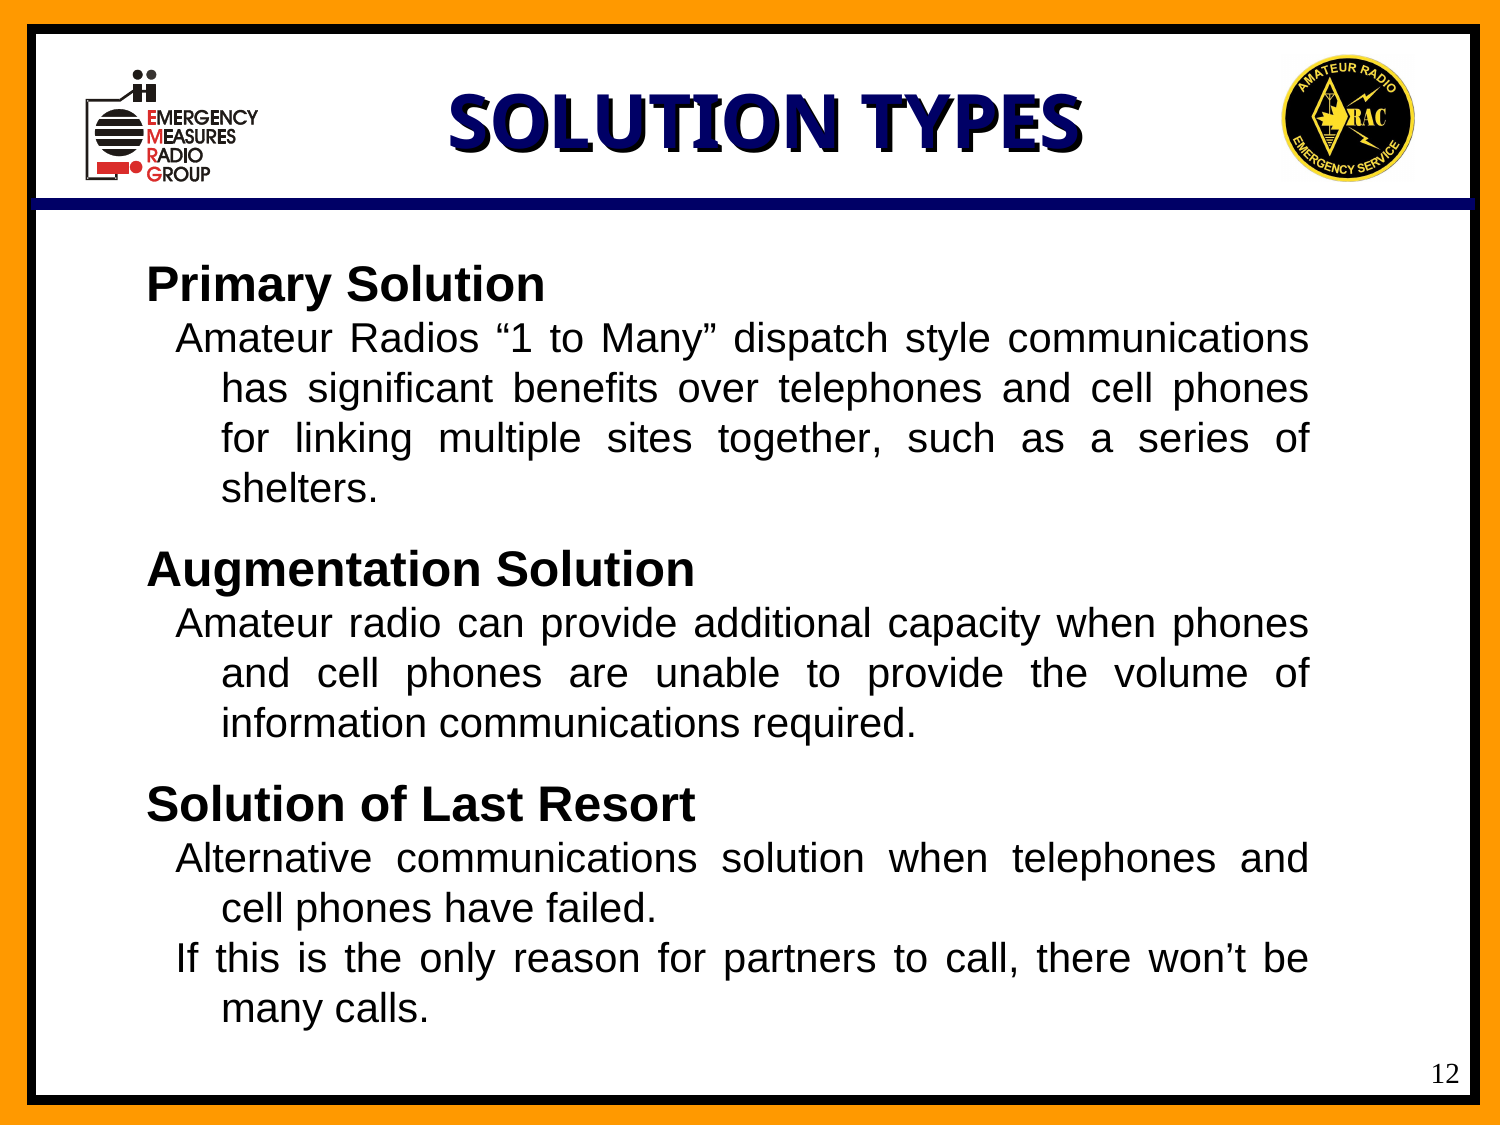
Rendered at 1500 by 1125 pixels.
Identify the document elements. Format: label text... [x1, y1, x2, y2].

text_box SOLUTION TYPES [278, 76, 1252, 173]
text_box Primary Solution Amateur Radios “1 to Many” dispatch style communications has significant benefits over telephones and cell phones for linking multiple sites together, such as a series of shelters. Augmentation Solution Amateur radio can provide additional capacity when phones and cell phones are unable to provide the volume of information communications required. Solution of Last Resort Alternative communications solution when telephones and cell phones have failed. If this is the only reason for partners to call, there won’t be many calls. [131, 238, 1326, 1038]
picture [1281, 54, 1415, 182]
